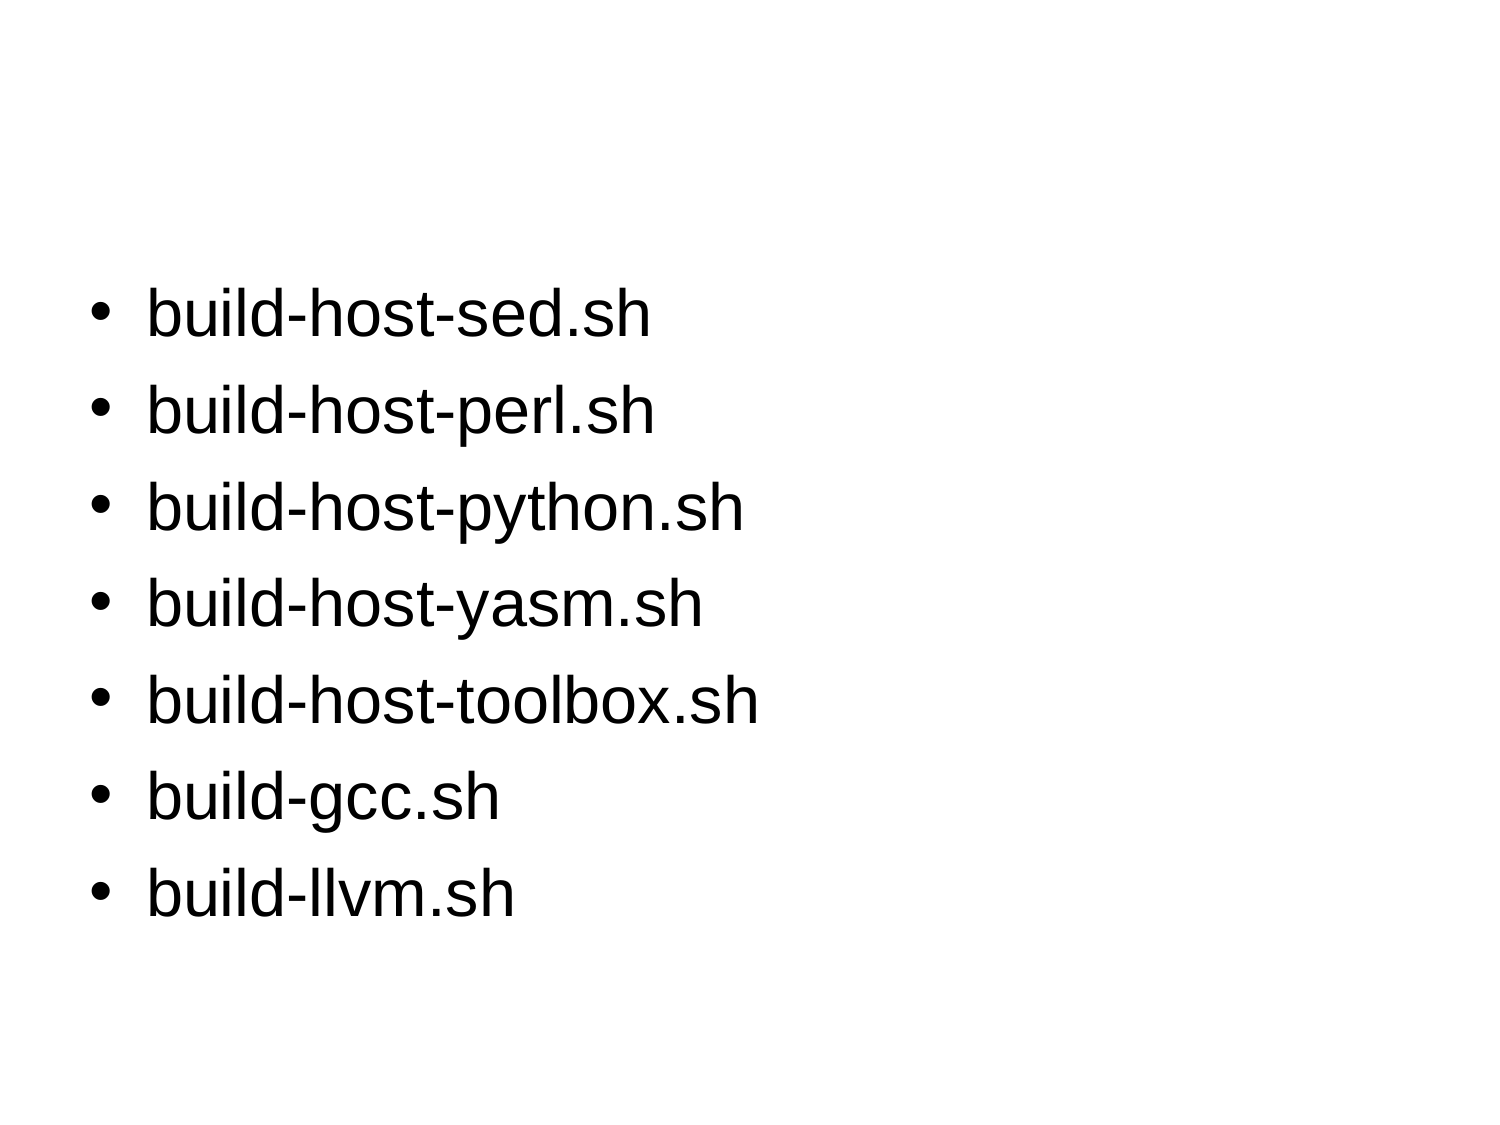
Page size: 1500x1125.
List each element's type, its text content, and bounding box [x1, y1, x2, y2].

list build-host-sed.sh build-host-perl.sh build-host-python.sh build-host-yasm.sh build-host-toolbox.sh build-gcc.sh build-llvm.sh [75, 262, 1426, 1005]
